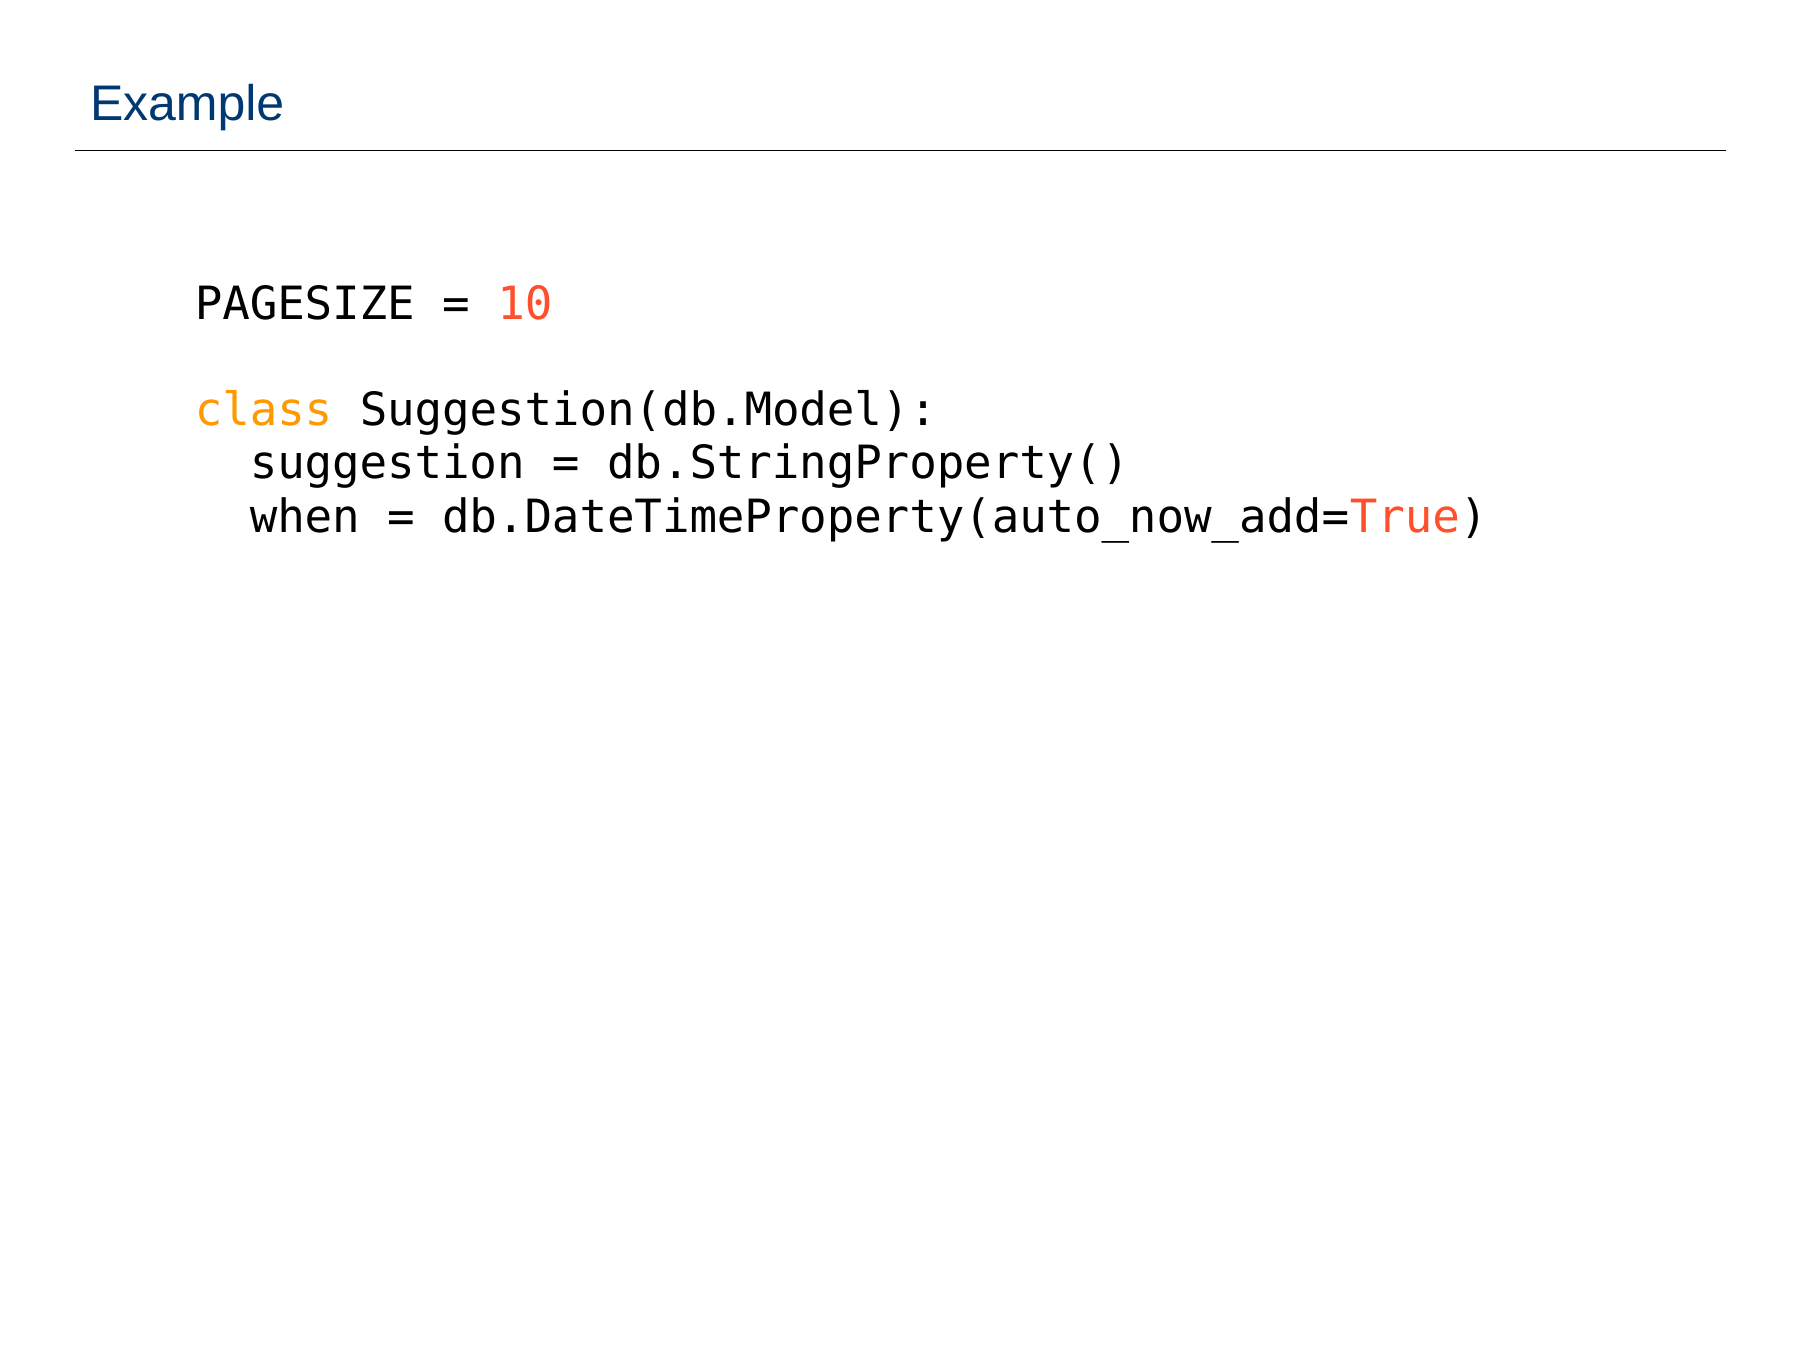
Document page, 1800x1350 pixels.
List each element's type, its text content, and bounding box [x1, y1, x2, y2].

title Example [90, 61, 1710, 150]
text_box PAGESIZE = 10 class Suggestion(db.Model): suggestion = db.StringProperty() when = db.DateTimeProperty(auto_now_add=True) [180, 269, 1503, 551]
